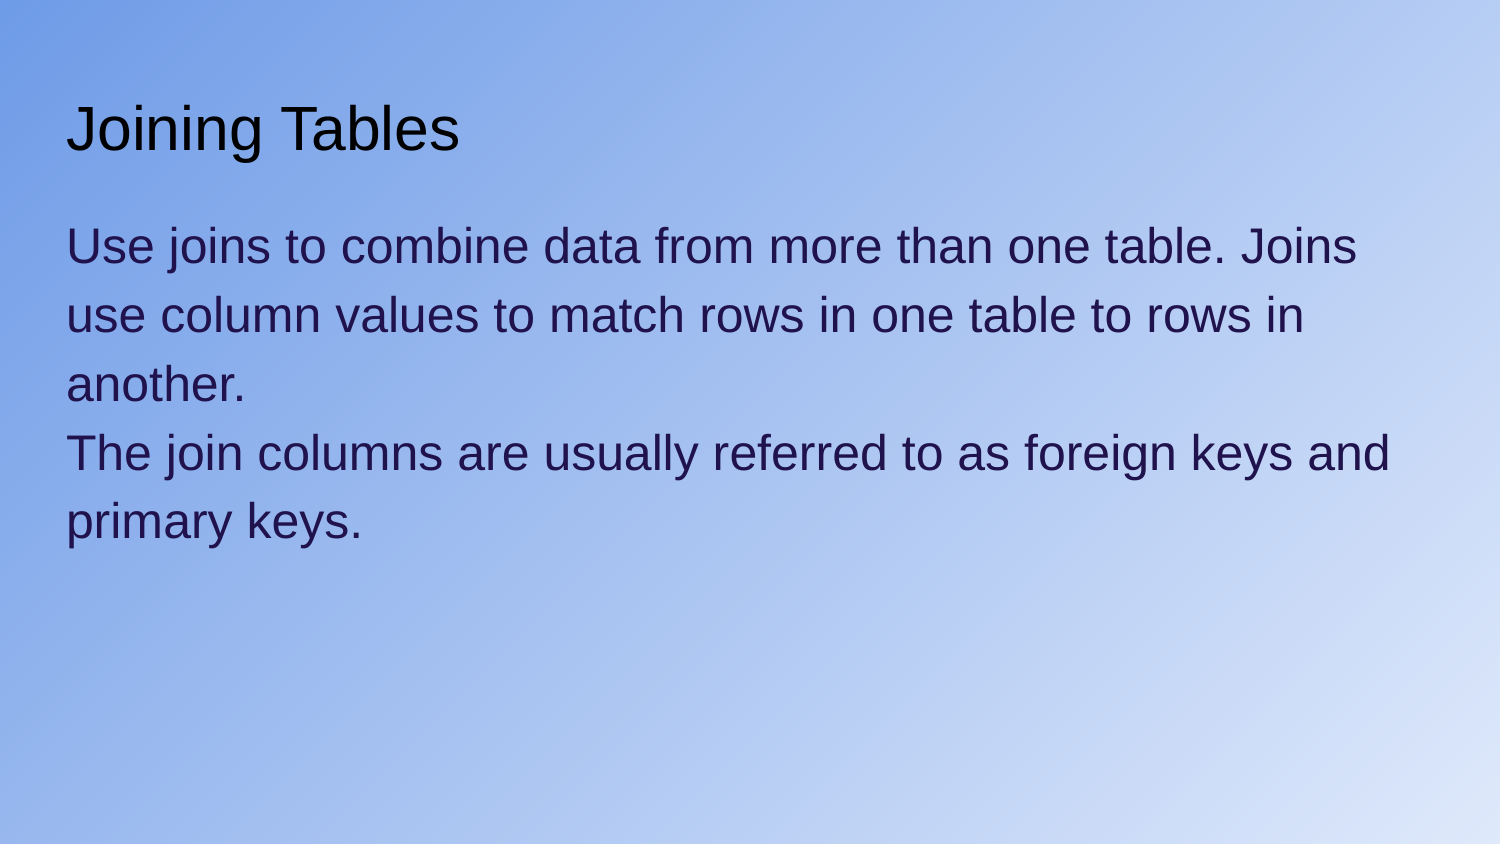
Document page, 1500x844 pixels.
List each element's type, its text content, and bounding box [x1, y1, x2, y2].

list Use joins to combine data from more than one table. Joins use column values to match rows in one table to rows in another. The join columns are usually referred to as foreign keys and primary keys. [51, 189, 1449, 750]
title Joining Tables [51, 72, 1449, 167]
